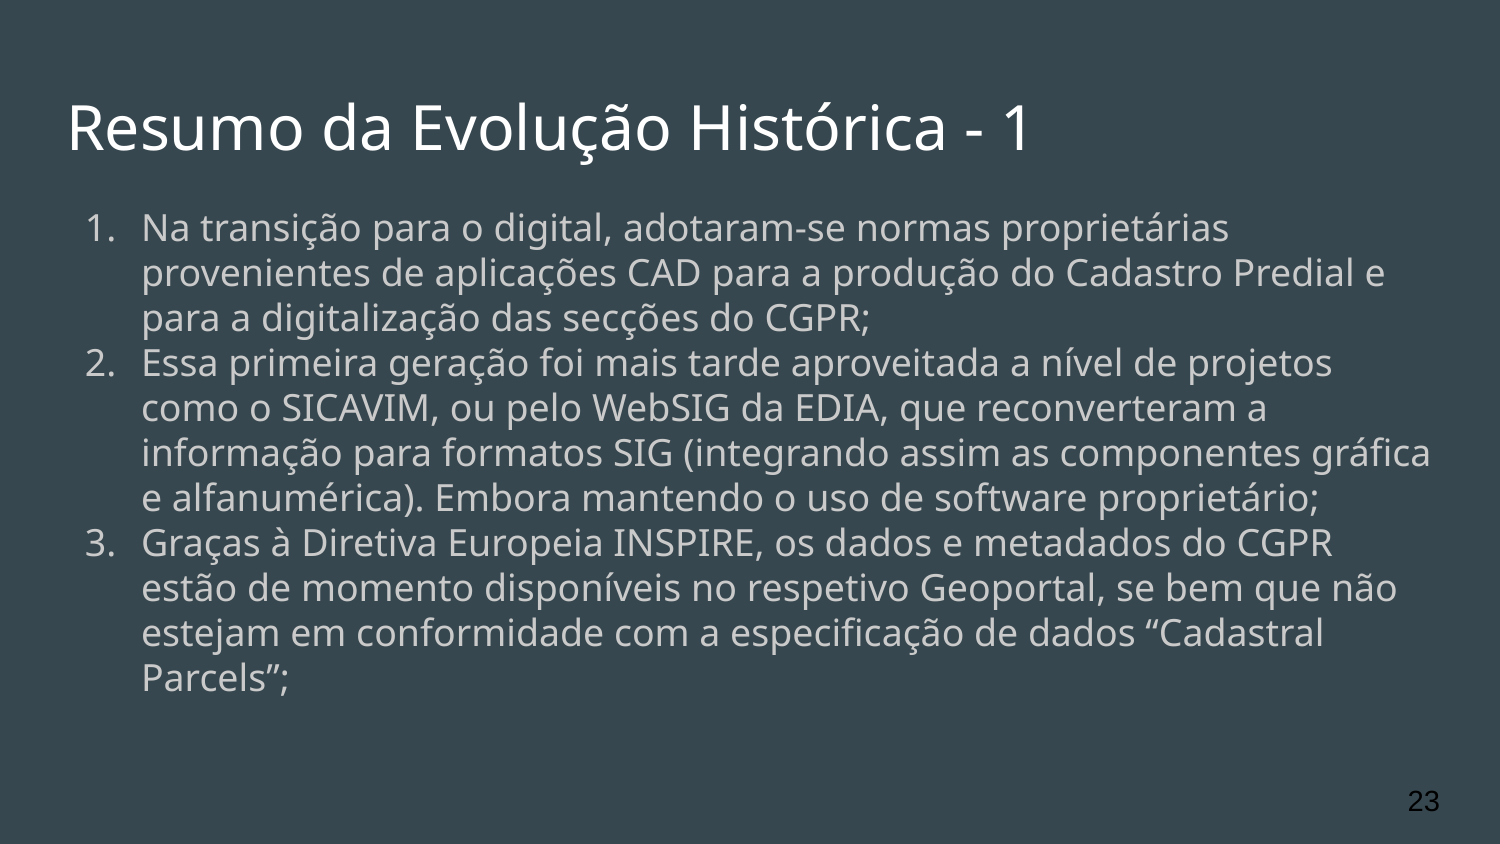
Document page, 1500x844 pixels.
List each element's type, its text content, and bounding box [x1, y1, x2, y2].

list Na transição para o digital, adotaram-se normas proprietárias provenientes de aplicações CAD para a produção do Cadastro Predial e para a digitalização das secções do CGPR; Essa primeira geração foi mais tarde aproveitada a nível de projetos como o SICAVIM, ou pelo WebSIG da EDIA, que reconverteram a informação para formatos SIG (integrando assim as componentes gráfica e alfanumérica). Embora mantendo o uso de software proprietário; Graças à Diretiva Europeia INSPIRE, os dados e metadados do CGPR estão de momento disponíveis no respetivo Geoportal, se bem que não estejam em conformidade com a especificação de dados “Cadastral Parcels”; [51, 189, 1449, 750]
slide_number <number> [1392, 767, 1483, 833]
title Resumo da Evolução Histórica - 1 [51, 72, 1449, 167]
